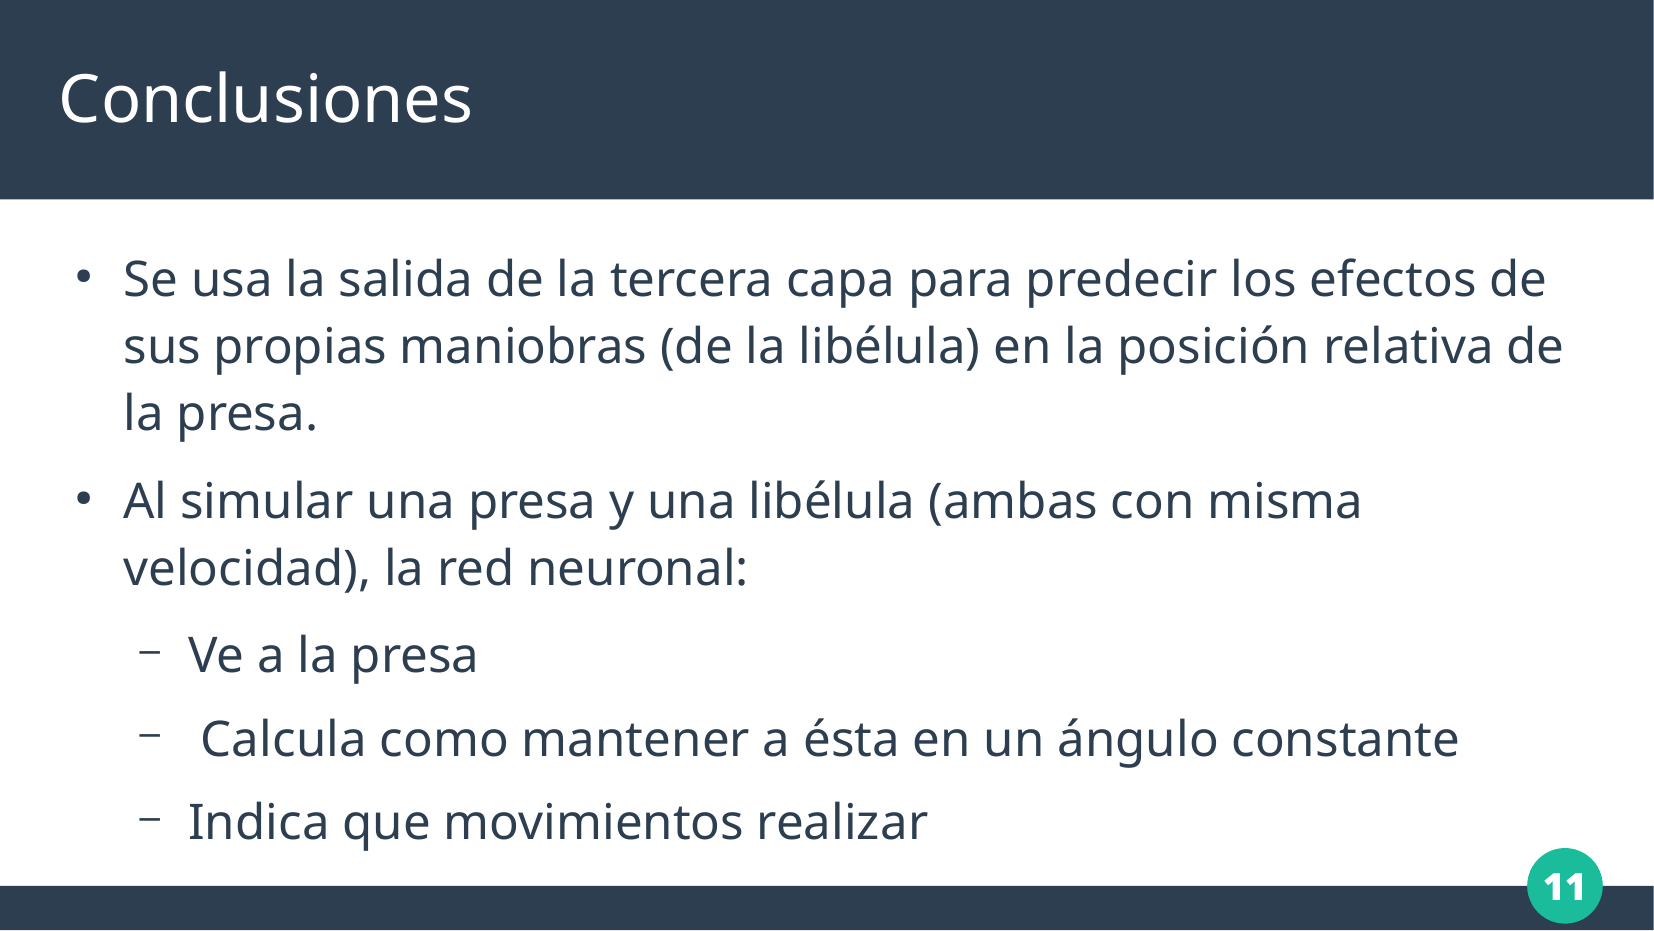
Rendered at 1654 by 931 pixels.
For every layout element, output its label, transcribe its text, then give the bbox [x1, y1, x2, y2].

list Se usa la salida de la tercera capa para predecir los efectos de sus propias maniobras (de la libélula) en la posición relativa de la presa. Al simular una presa y una libélula (ambas con misma velocidad), la red neuronal: Ve a la presa Calcula como mantener a ésta en un ángulo constante Indica que movimientos realizar [59, 243, 1595, 864]
title Conclusiones [59, 37, 1595, 156]
